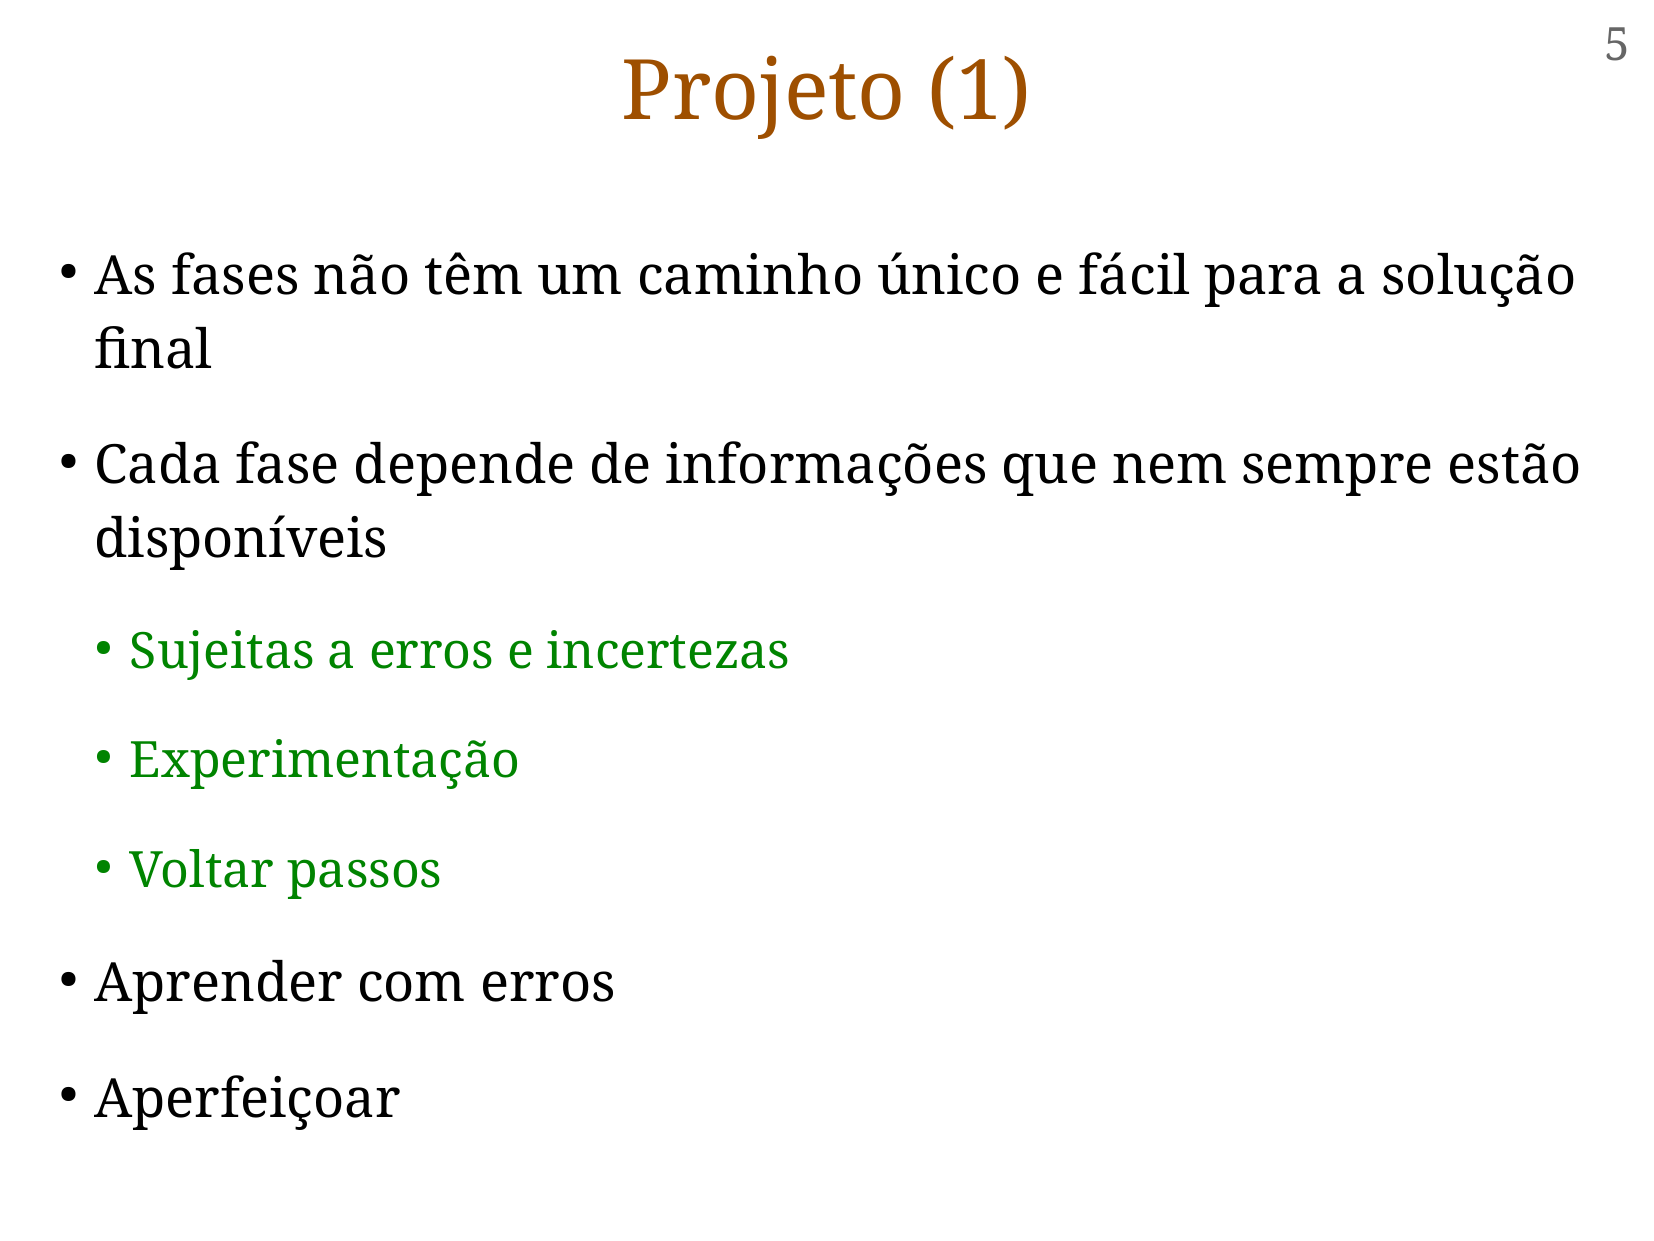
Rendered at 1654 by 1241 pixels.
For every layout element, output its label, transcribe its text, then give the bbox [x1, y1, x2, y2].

list As fases não têm um caminho único e fácil para a solução final Cada fase depende de informações que nem sempre estão disponíveis Sujeitas a erros e incertezas Experimentação Voltar passos Aprender com erros Aperfeiçoar [59, 236, 1595, 1211]
title Projeto (1) [59, 29, 1595, 148]
